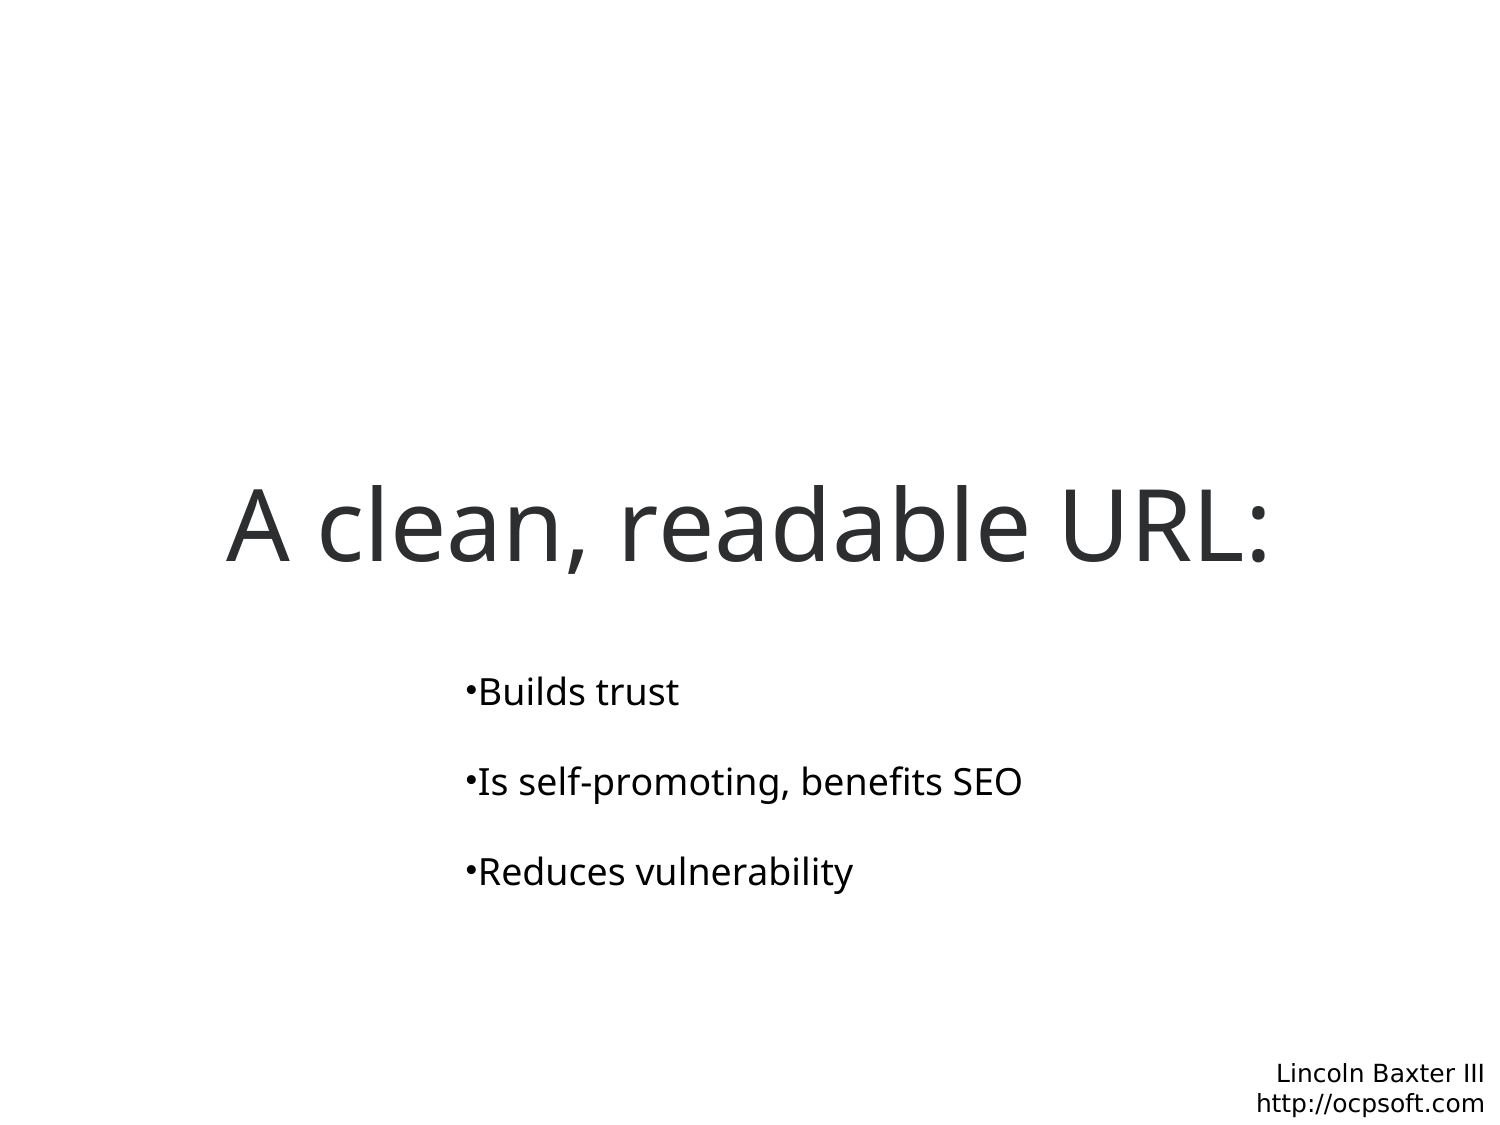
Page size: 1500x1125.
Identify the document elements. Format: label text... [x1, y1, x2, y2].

subtitle A clean, readable URL: [75, 119, 1425, 923]
text_box Builds trust Is self-promoting, benefits SEO Reduces vulnerability [450, 660, 1075, 901]
